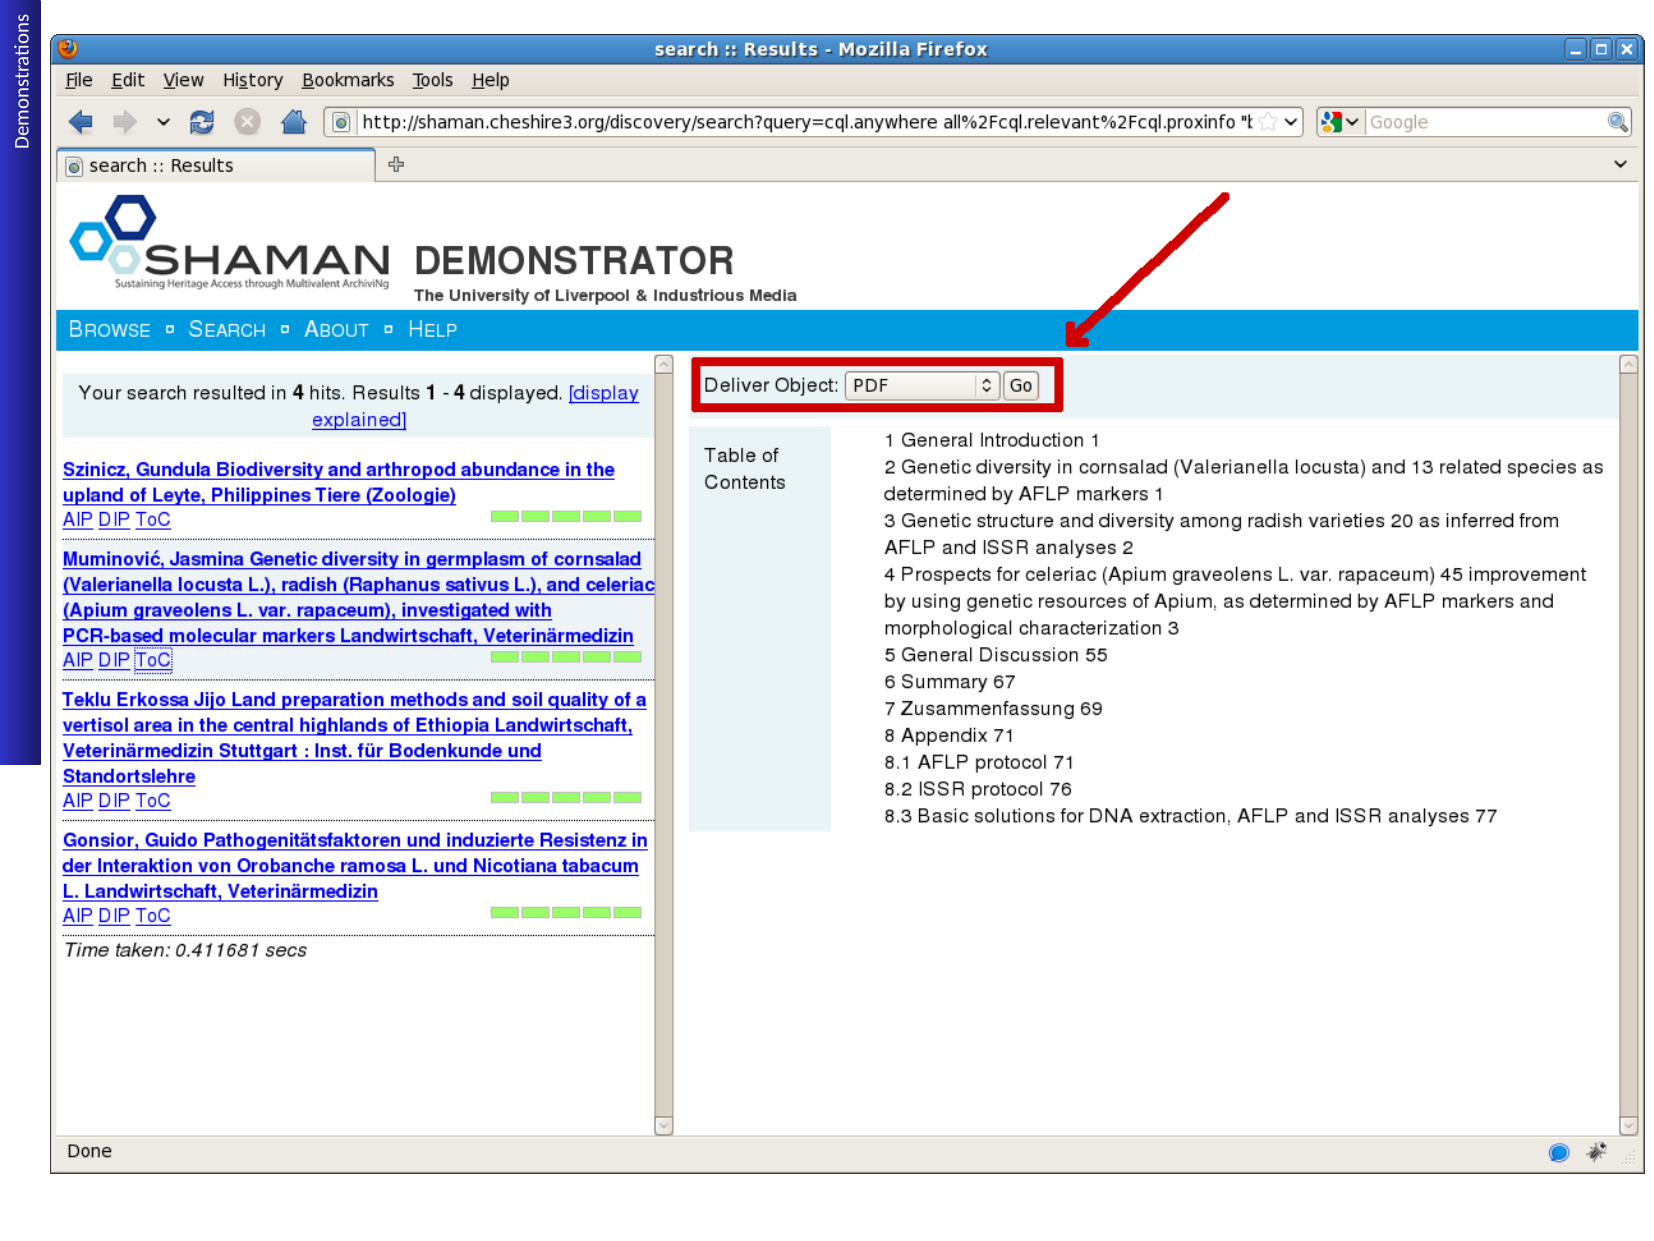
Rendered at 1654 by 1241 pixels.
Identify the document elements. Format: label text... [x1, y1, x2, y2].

text_box Demonstrations [0, 0, 41, 765]
picture [50, 34, 1645, 1174]
